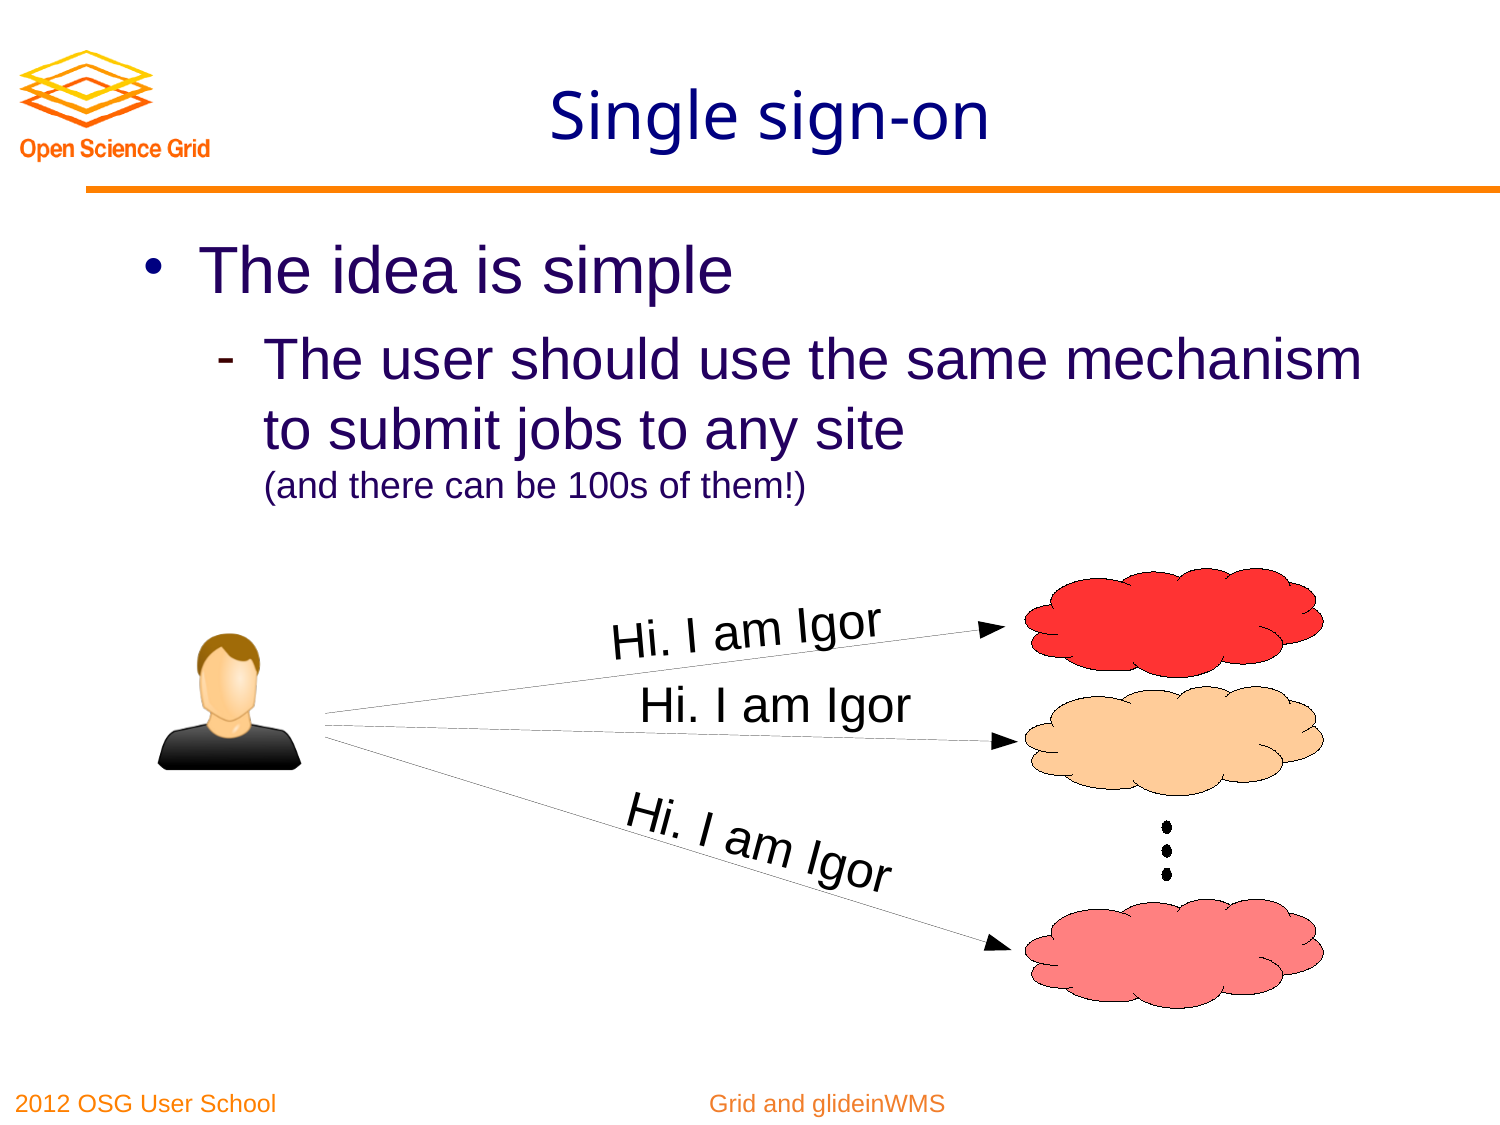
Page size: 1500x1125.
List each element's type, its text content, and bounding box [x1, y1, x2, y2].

text_box Hi. I am Igor [624, 664, 941, 740]
text_box [1161, 844, 1172, 858]
text_box Hi. I am Igor [604, 765, 1006, 940]
text_box [1025, 686, 1324, 796]
text_box [1024, 568, 1324, 678]
picture [154, 623, 305, 774]
picture [0, 27, 201, 179]
text_box [1161, 868, 1172, 881]
list The idea is simple The user should use the same mechanism to submit jobs to any site (and there can be 100s of them!) [127, 218, 1403, 962]
text_box [1161, 820, 1172, 834]
title Single sign-on [201, 18, 1342, 207]
text_box [1025, 899, 1324, 1009]
text_box Hi. I am Igor [592, 574, 940, 679]
